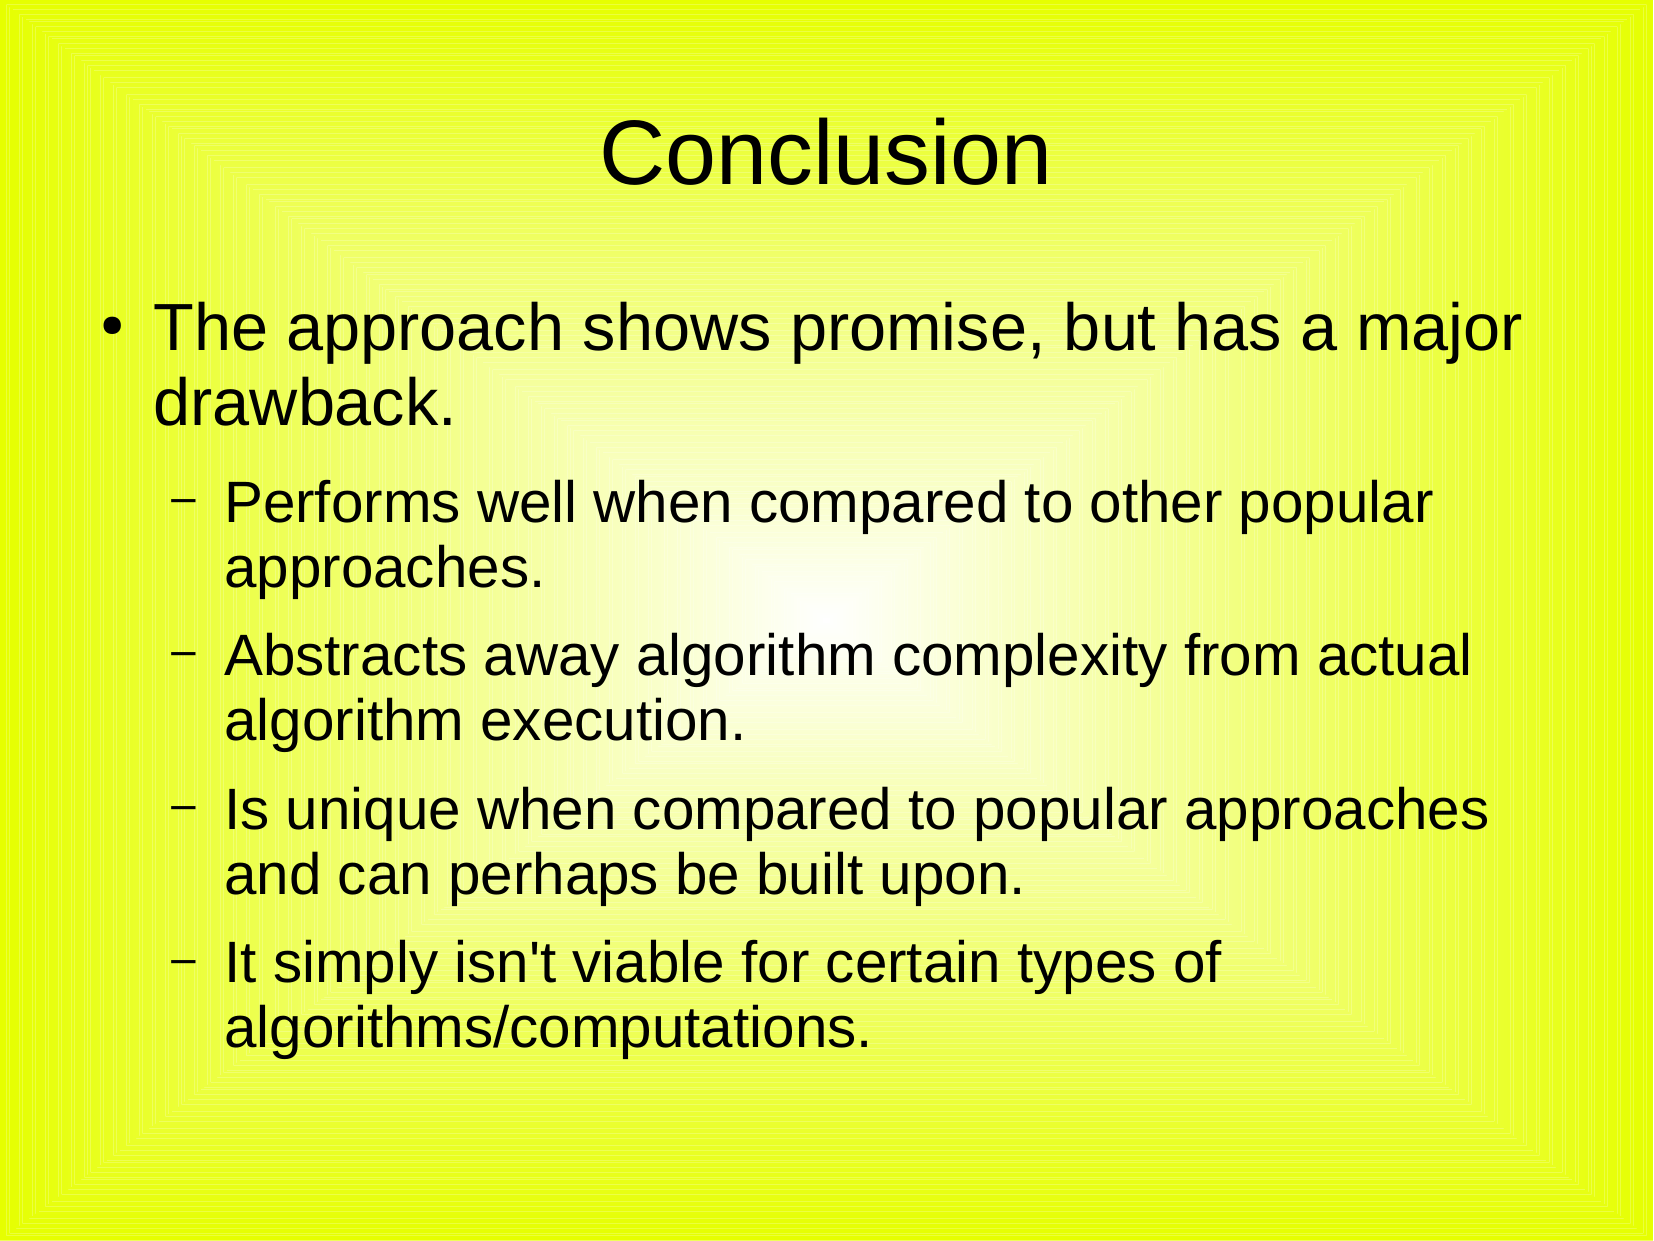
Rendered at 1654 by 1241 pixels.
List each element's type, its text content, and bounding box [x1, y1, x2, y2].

title Conclusion [82, 49, 1571, 257]
list The approach shows promise, but has a major drawback. Performs well when compared to other popular approaches. Abstracts away algorithm complexity from actual algorithm execution. Is unique when compared to popular approaches and can perhaps be built upon. It simply isn't viable for certain types of algorithms/computations. [82, 290, 1571, 1147]
